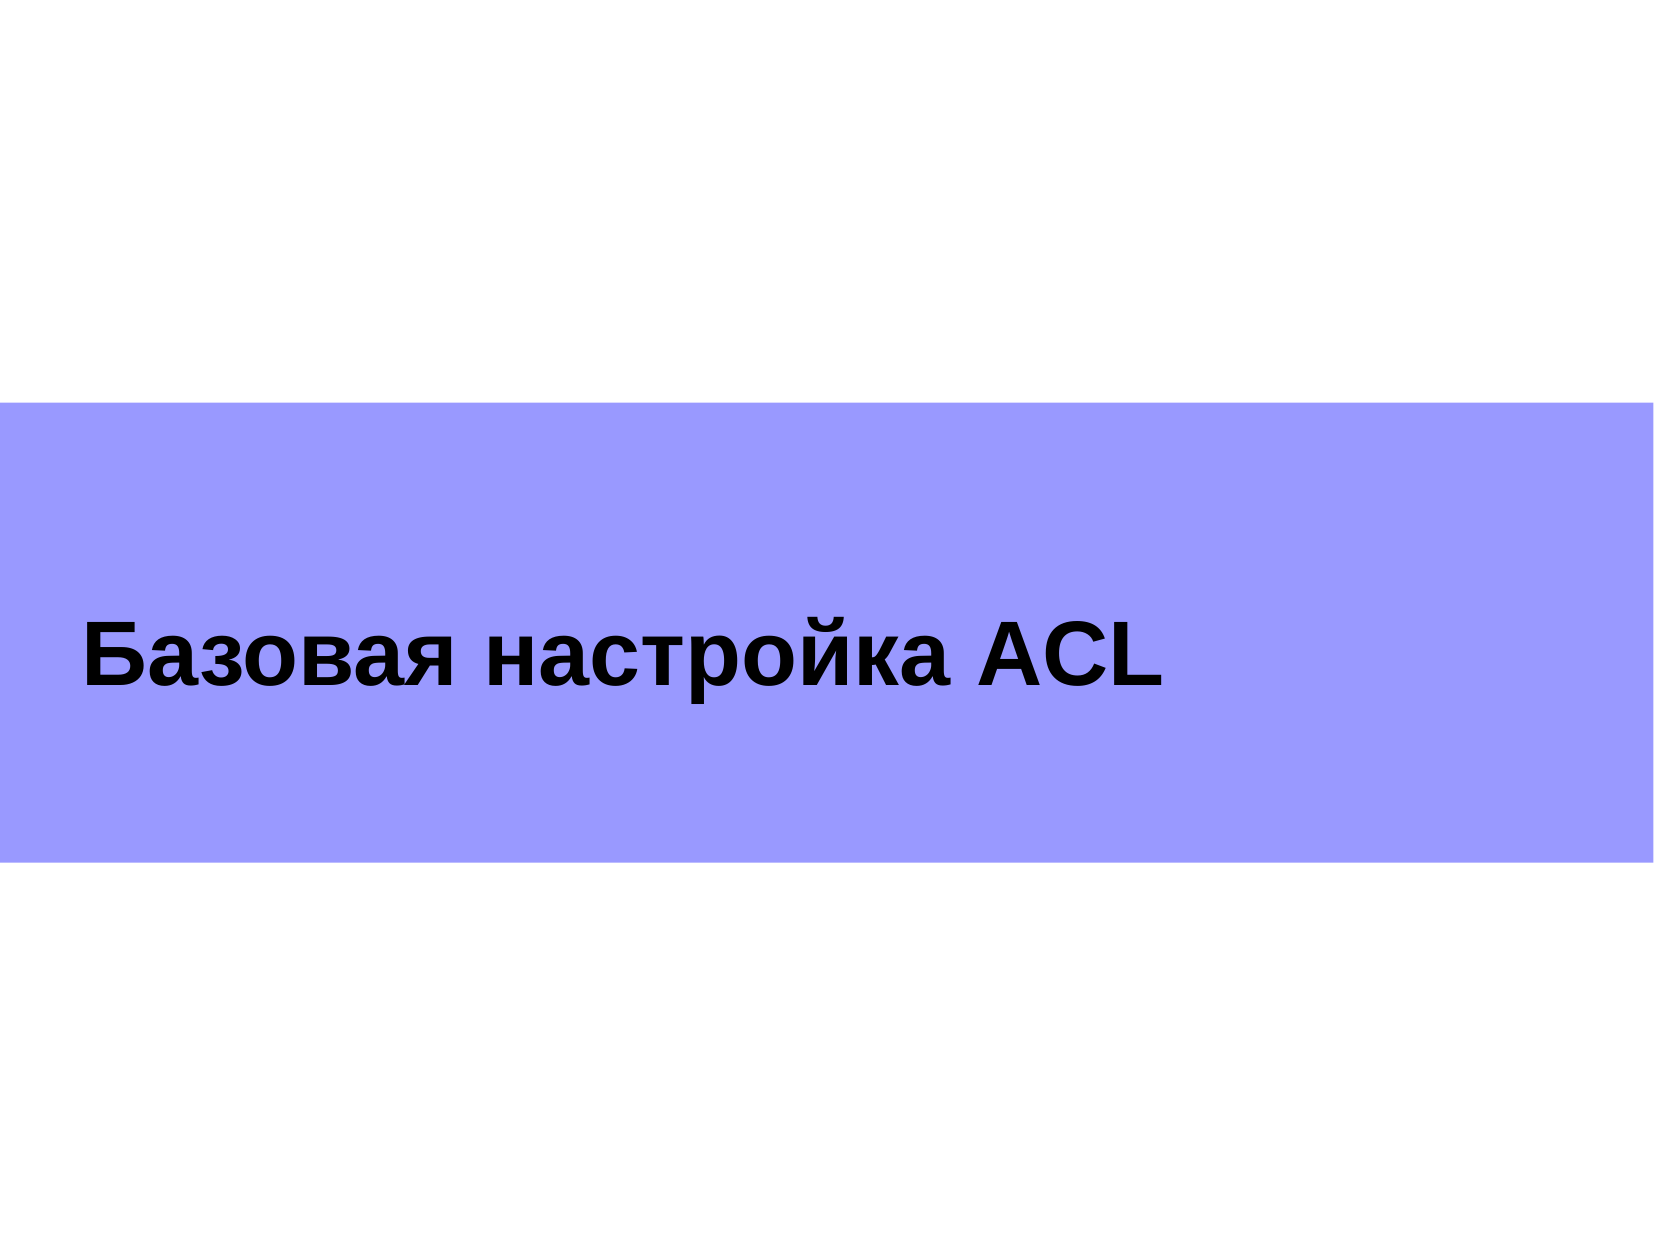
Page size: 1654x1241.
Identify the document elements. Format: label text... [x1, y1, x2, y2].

text_box Базовая настройка ACL [67, 600, 1530, 772]
